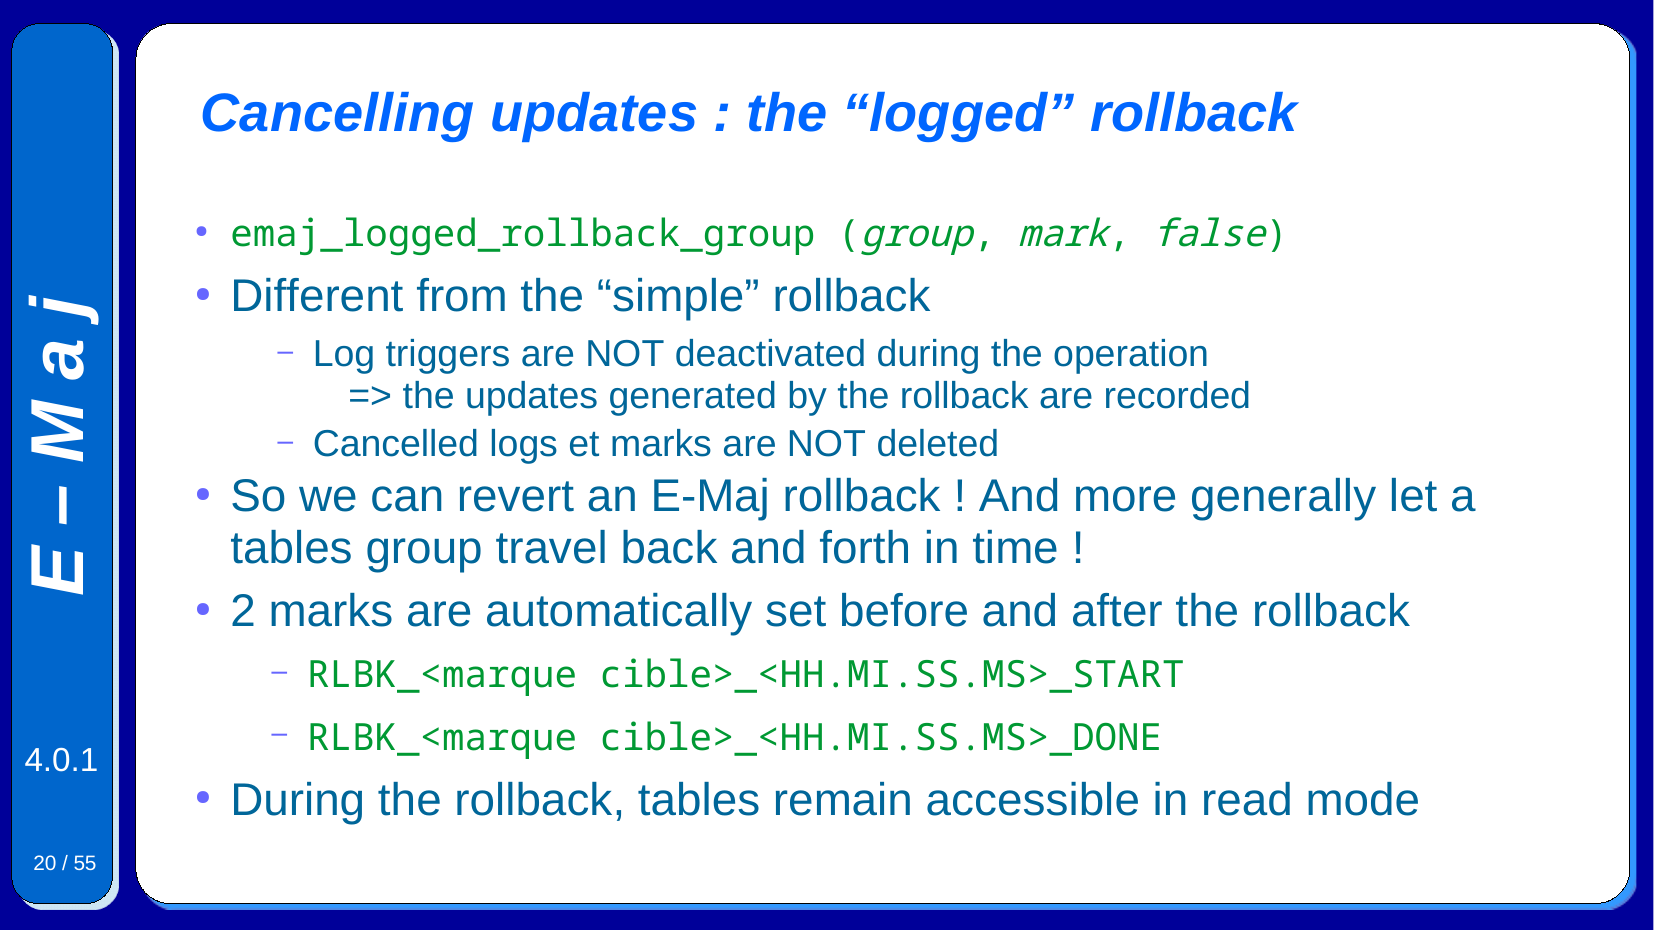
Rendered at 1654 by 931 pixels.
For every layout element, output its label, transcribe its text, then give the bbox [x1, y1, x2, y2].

title Cancelling updates : the “logged” rollback [200, 34, 1575, 191]
list emaj_logged_rollback_group (group, mark, false) Different from the “simple” rollback Log triggers are NOT deactivated during the operation => the updates generated by the rollback are recorded Cancelled logs et marks are NOT deleted So we can revert an E-Maj rollback ! And more generally let a tables group travel back and forth in time ! 2 marks are automatically set before and after the rollback RLBK_<marque cible>_<HH.MI.SS.MS>_START RLBK_<marque cible>_<HH.MI.SS.MS>_DONE During the rollback, tables remain accessible in read mode [177, 206, 1587, 827]
